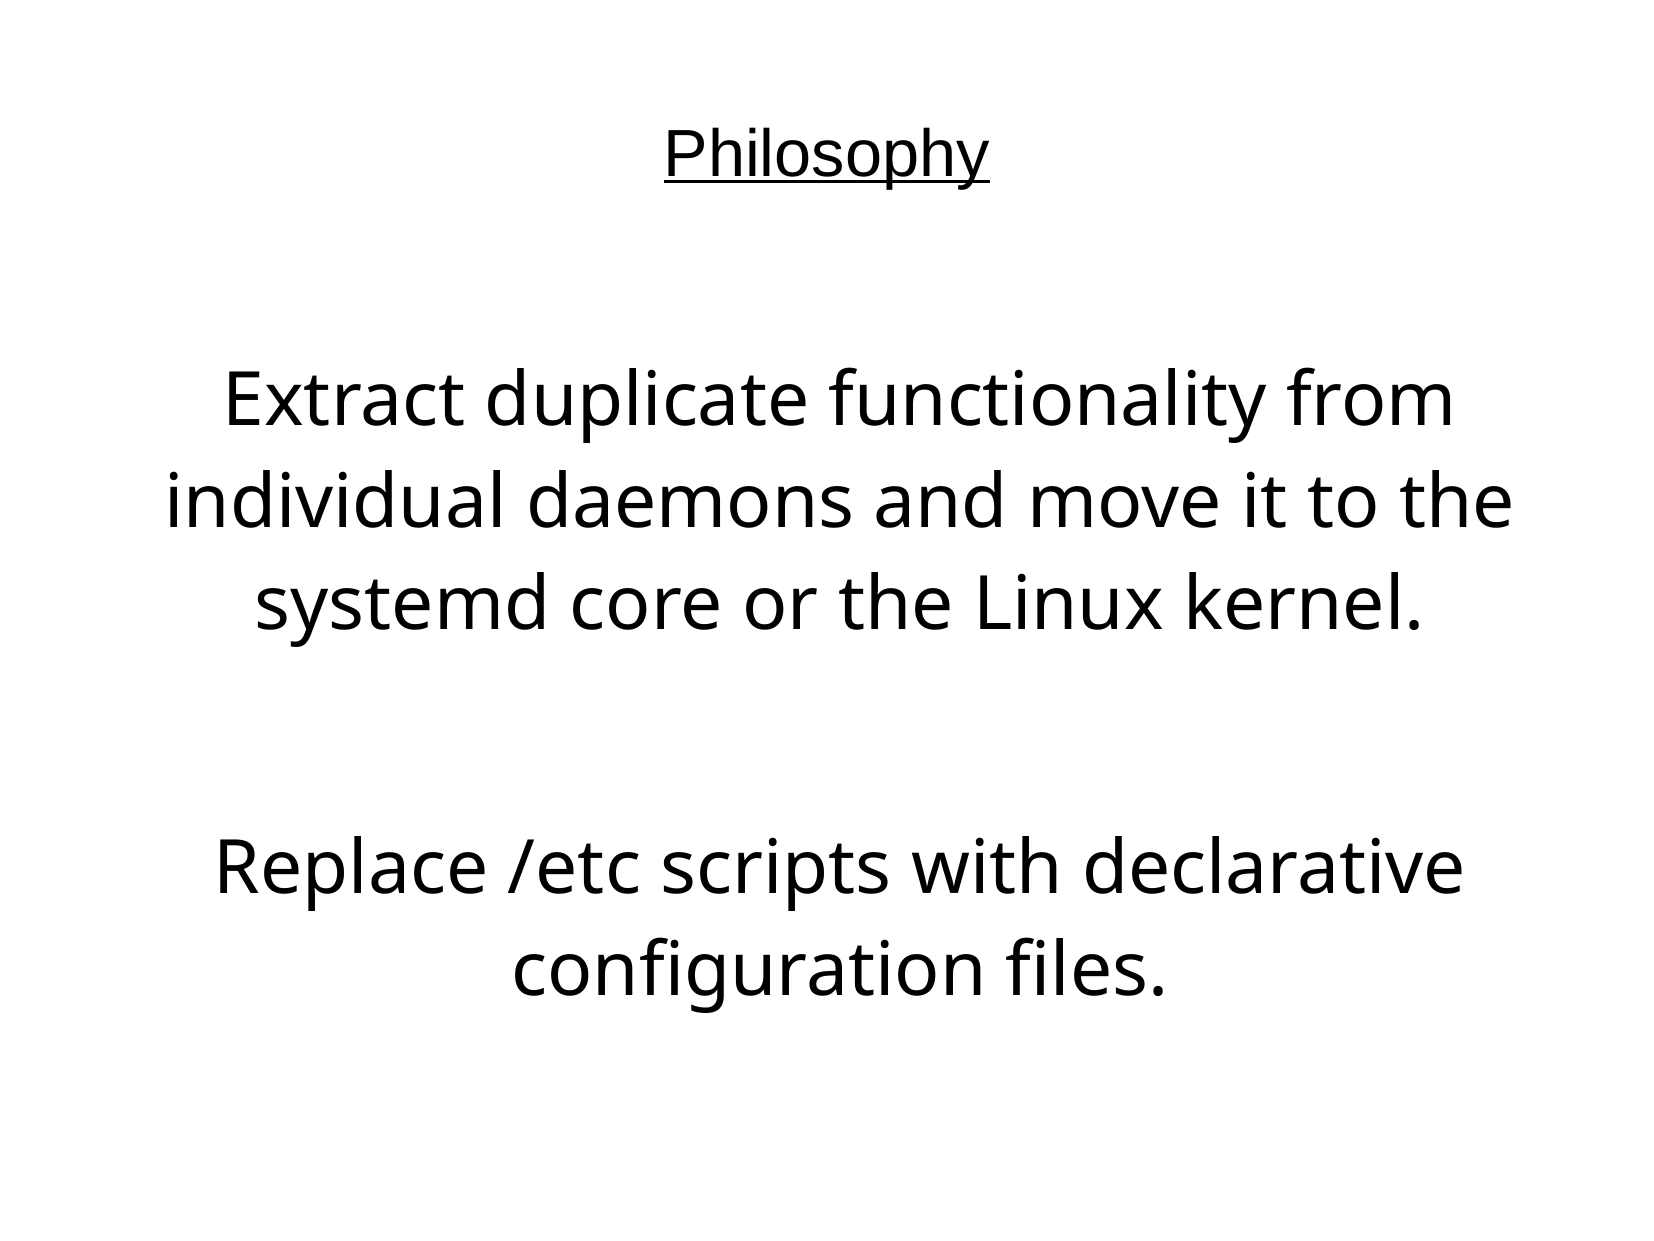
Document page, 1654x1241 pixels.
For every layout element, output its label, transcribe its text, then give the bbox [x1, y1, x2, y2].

list Extract duplicate functionality from individual daemons and move it to the systemd core or the Linux kernel. Replace /etc scripts with declarative configuration files. [90, 345, 1591, 871]
title Philosophy [82, 49, 1571, 257]
